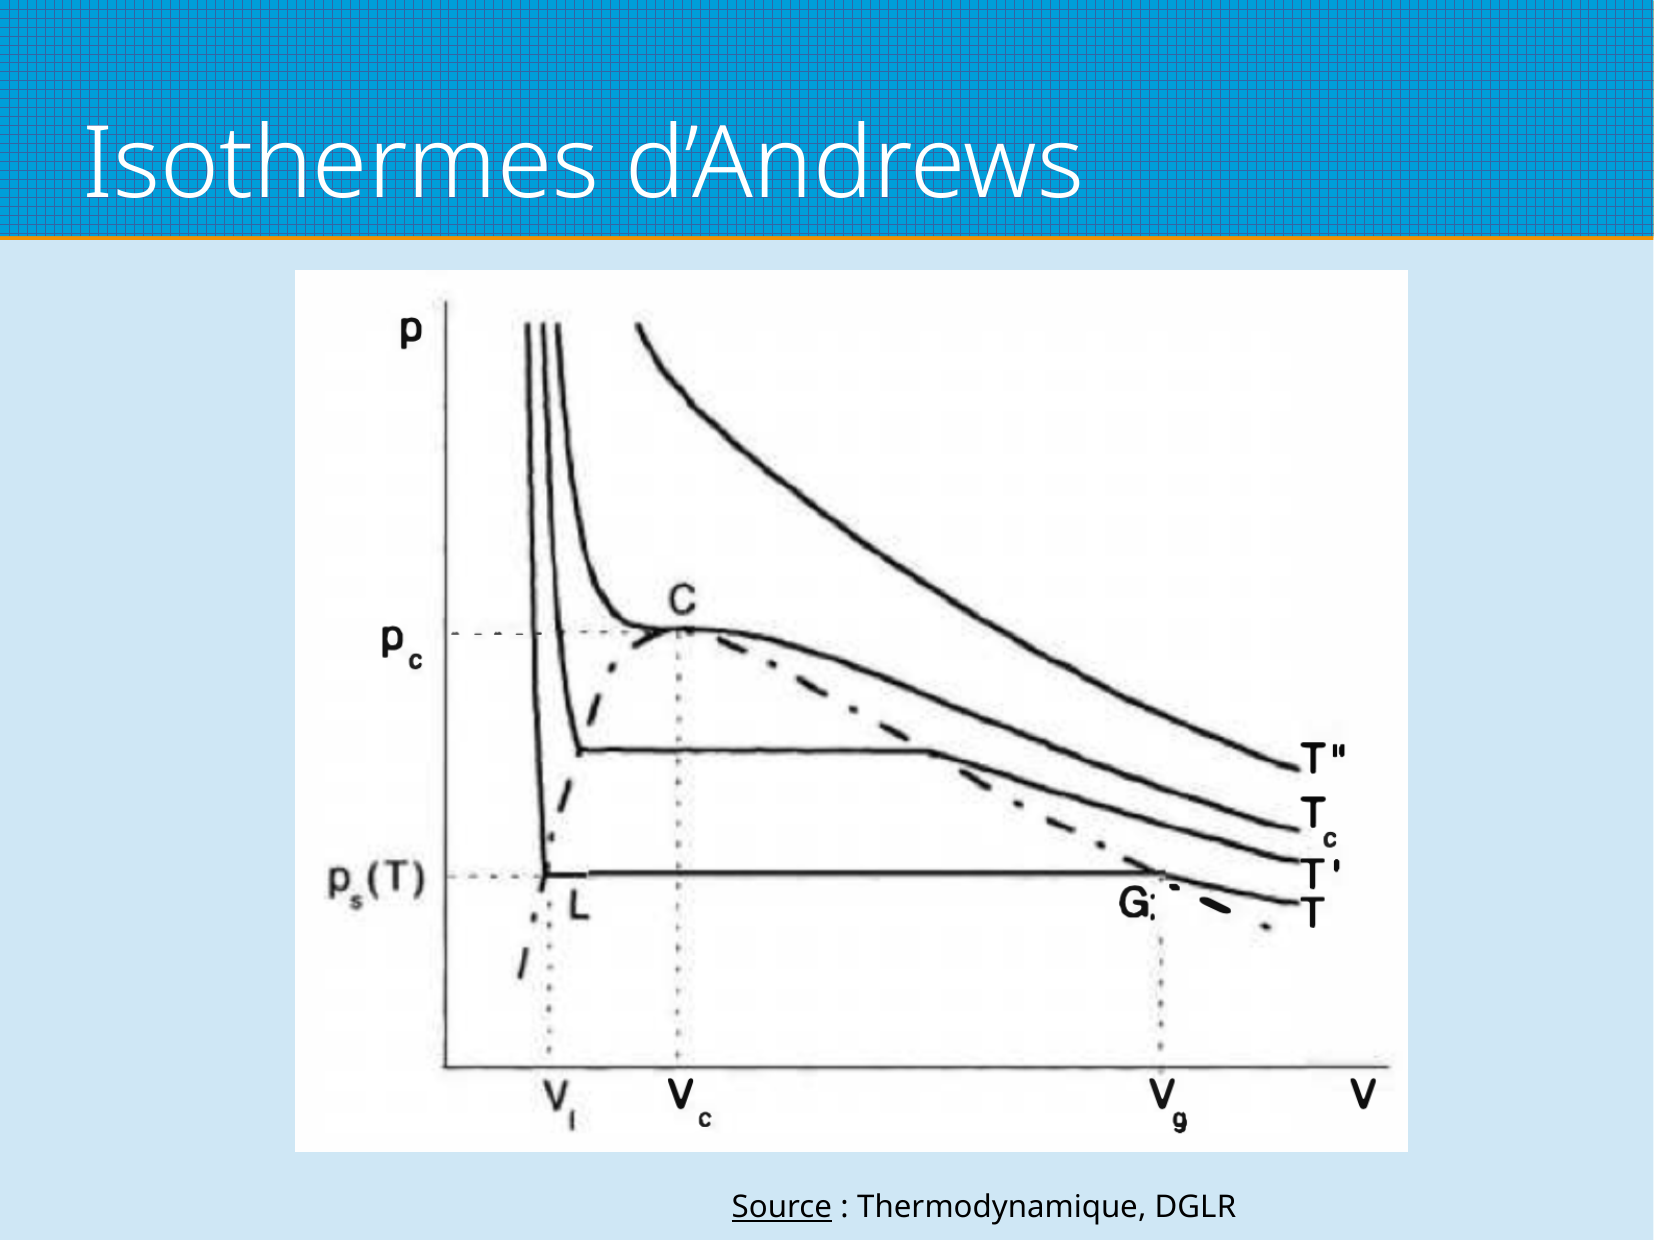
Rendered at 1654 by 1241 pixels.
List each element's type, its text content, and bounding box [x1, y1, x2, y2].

title Isothermes d’Andrews [82, 19, 1571, 227]
picture [295, 270, 1408, 1152]
text_box Source : Thermodynamique, DGLR [725, 1179, 1654, 1232]
